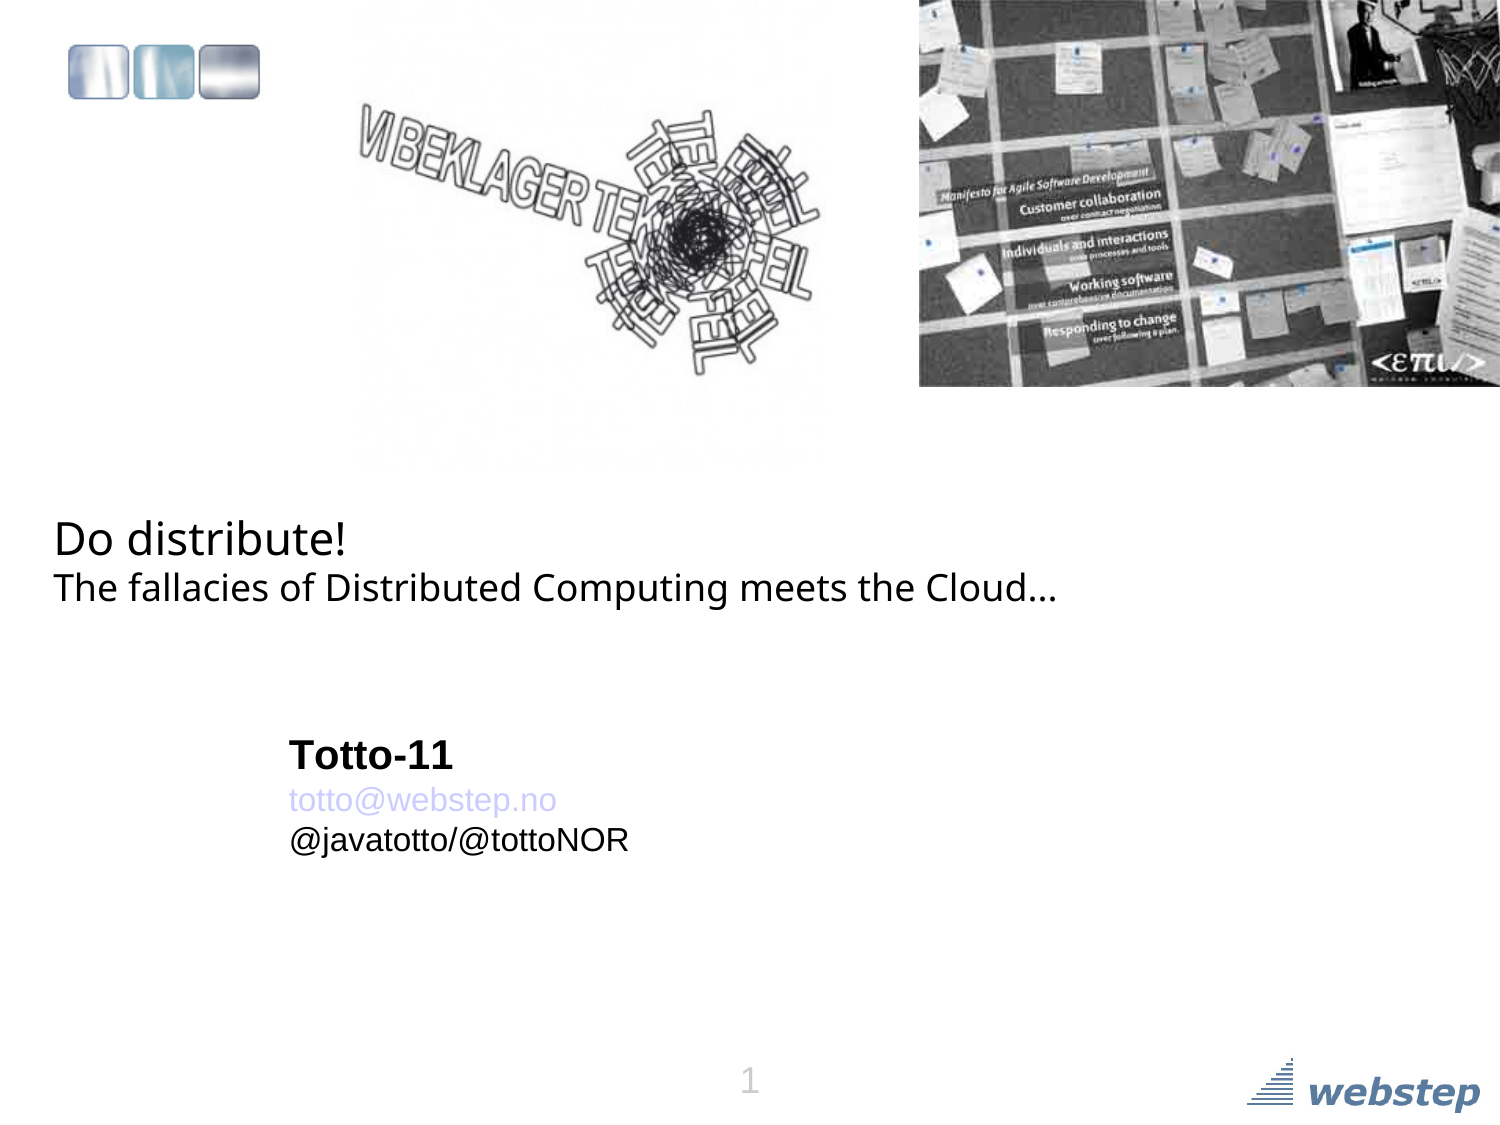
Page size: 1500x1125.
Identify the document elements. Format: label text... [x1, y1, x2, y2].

text_box <number> [719, 1047, 781, 1107]
picture [919, 0, 1500, 387]
picture [356, 0, 826, 469]
picture [1234, 1047, 1495, 1118]
picture [64, 42, 266, 104]
text_box Totto-11 totto@webstep.no @javatotto/@tottoNOR [282, 727, 1210, 787]
text_box Do distribute! The fallacies of Distributed Computing meets the Cloud... [46, 472, 1500, 646]
